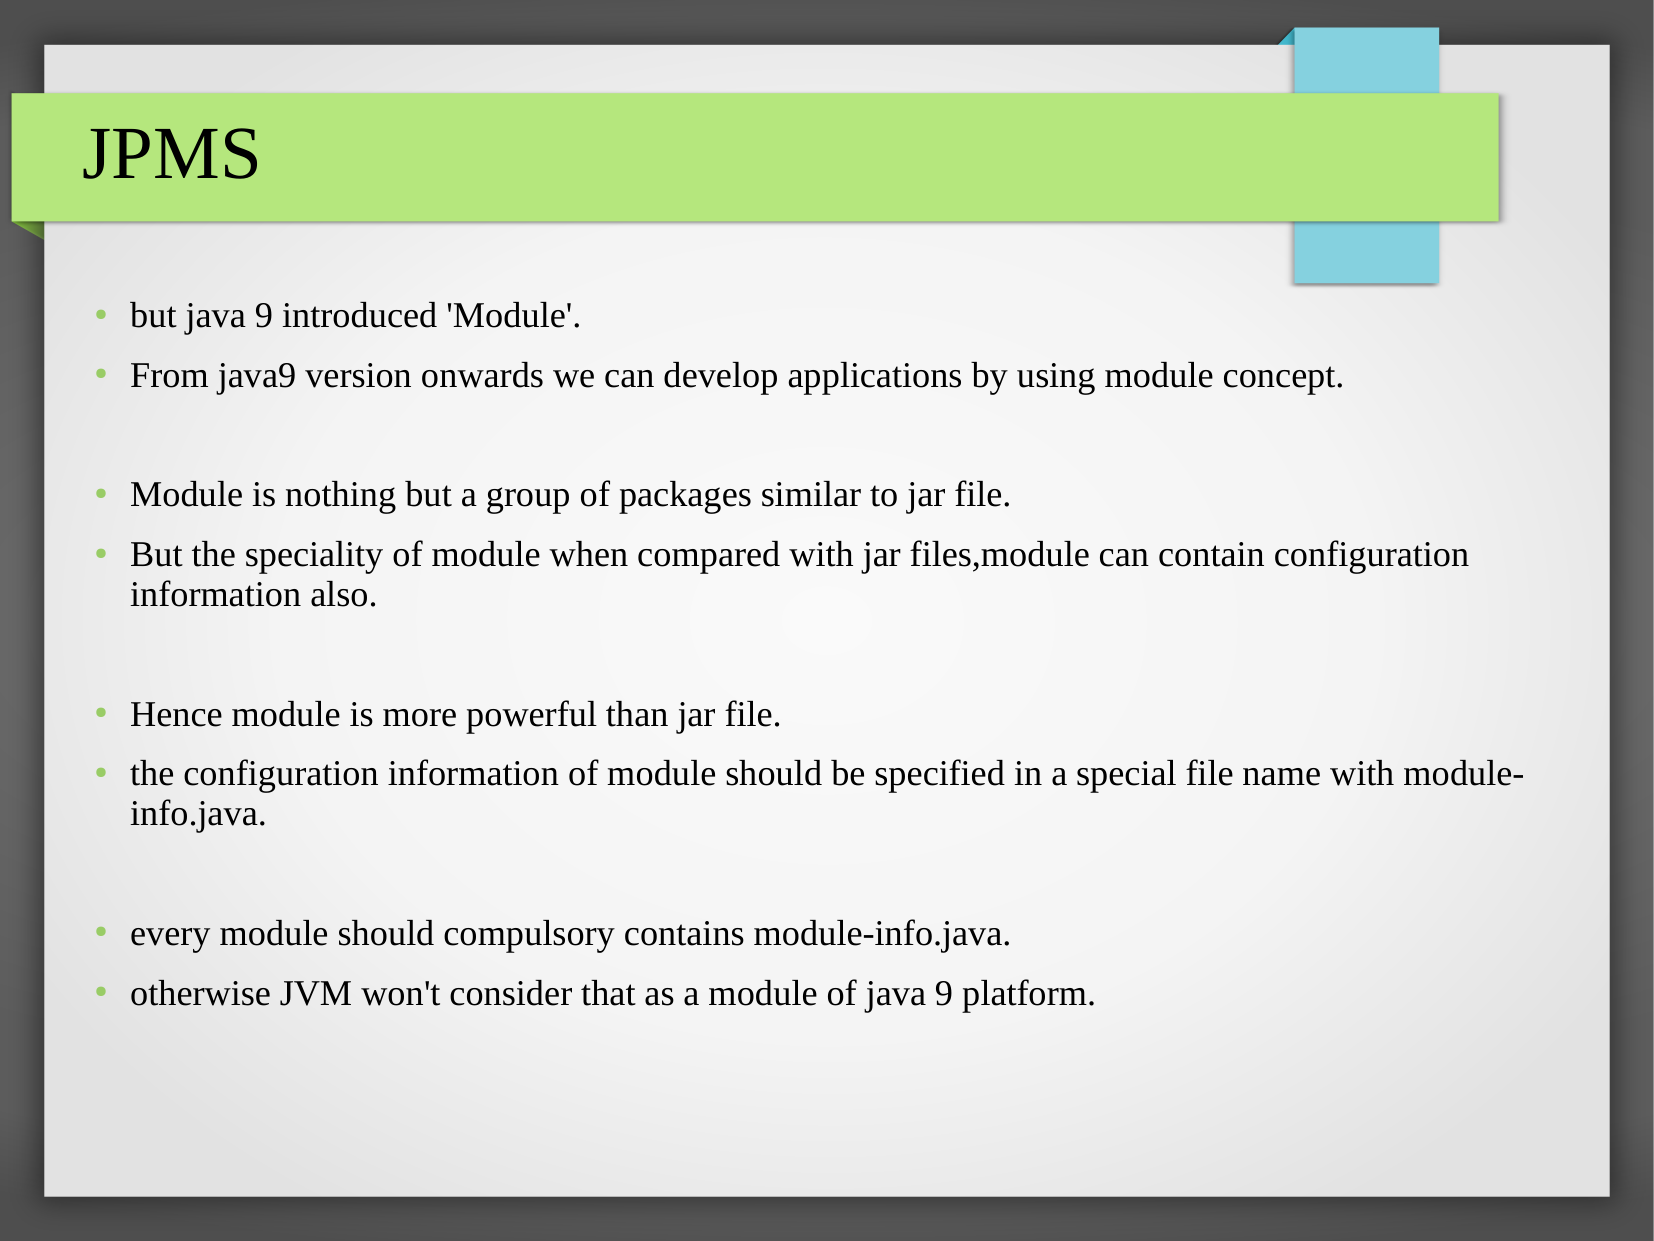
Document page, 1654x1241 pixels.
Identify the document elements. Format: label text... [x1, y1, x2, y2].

list but java 9 introduced 'Module'. From java9 version onwards we can develop applications by using module concept. Module is nothing but a group of packages similar to jar file. But the speciality of module when compared with jar files,module can contain configuration information also. Hence module is more powerful than jar file. the configuration information of module should be specified in a special file name with module-info.java. every module should compulsory contains module-info.java. otherwise JVM won't consider that as a module of java 9 platform. [82, 295, 1571, 1015]
picture [0, 0, 1654, 1241]
title JPMS [82, 94, 1264, 213]
